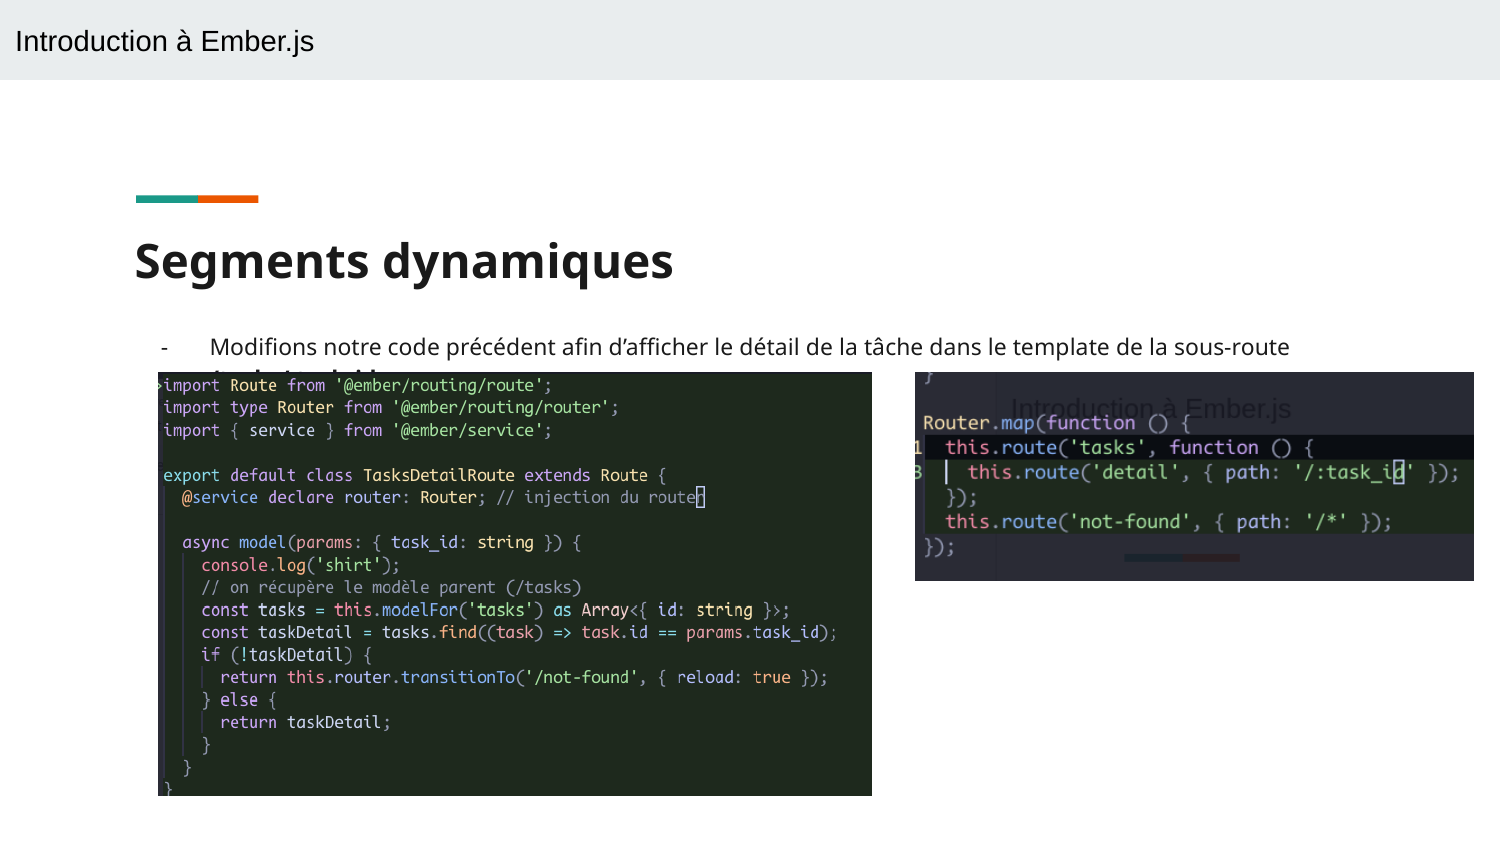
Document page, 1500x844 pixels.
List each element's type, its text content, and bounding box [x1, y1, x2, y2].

picture [915, 372, 1474, 581]
list Modifions notre code précédent afin d’afficher le détail de la tâche dans le template de la sous-route /tasks/:task_id: [119, 313, 1381, 810]
picture [158, 372, 872, 797]
title Segments dynamiques [119, 216, 1381, 305]
